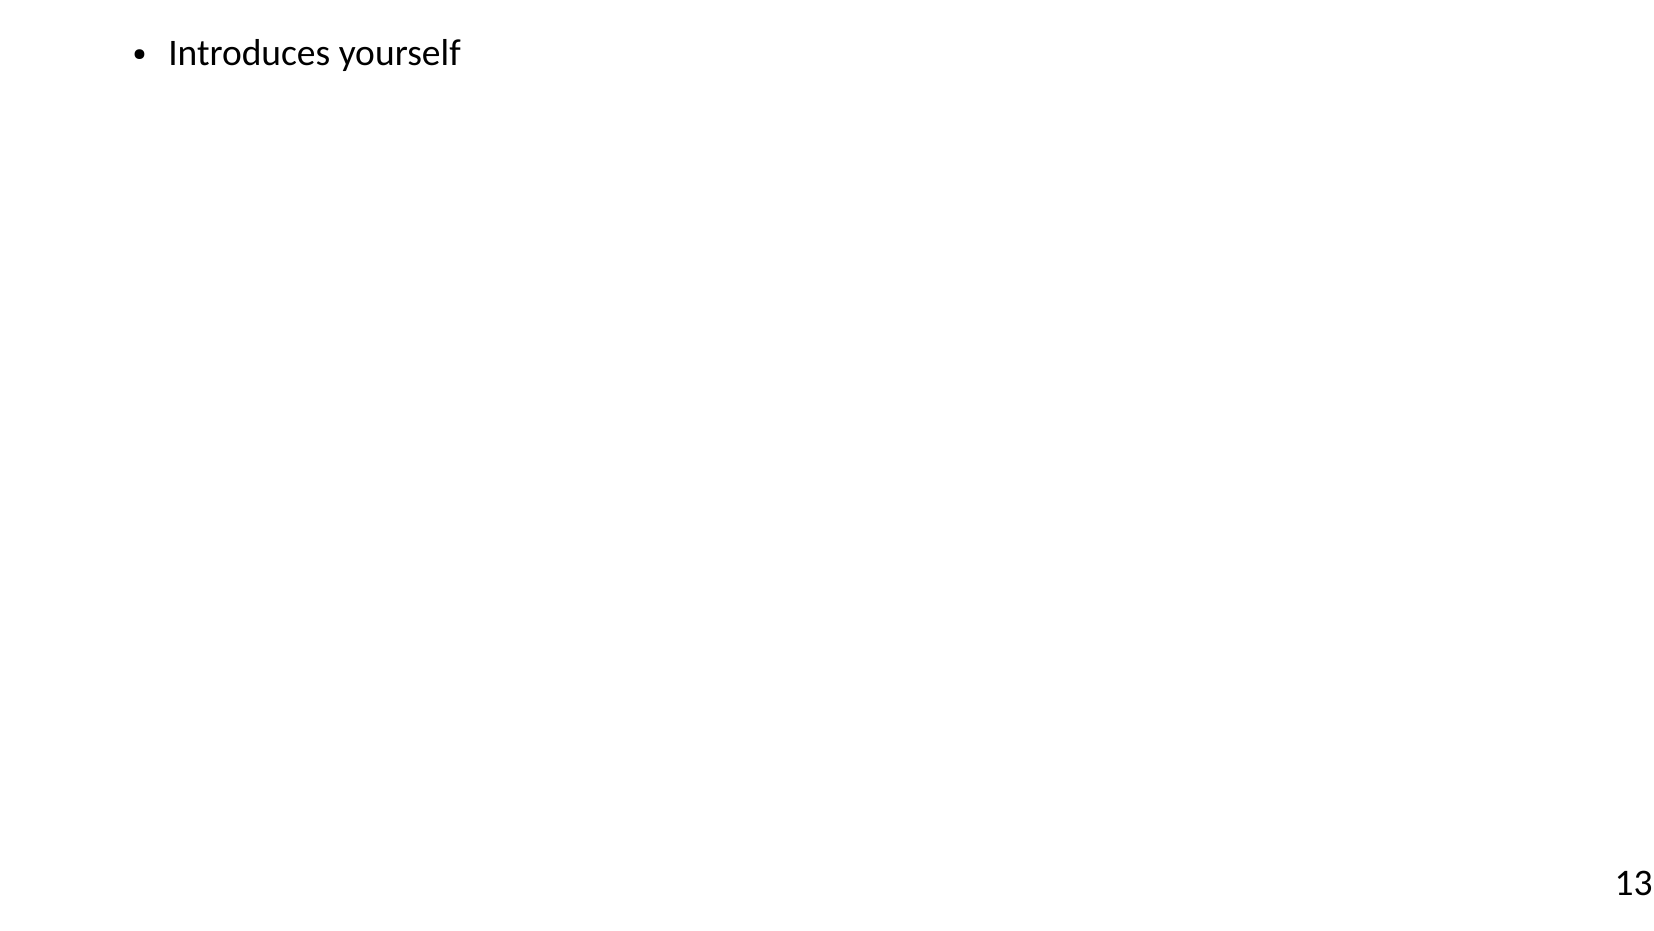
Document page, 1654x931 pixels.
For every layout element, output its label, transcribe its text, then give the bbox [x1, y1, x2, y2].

text_box Introduces yourself [118, 29, 1447, 83]
text_box <number> [1492, 860, 1654, 931]
